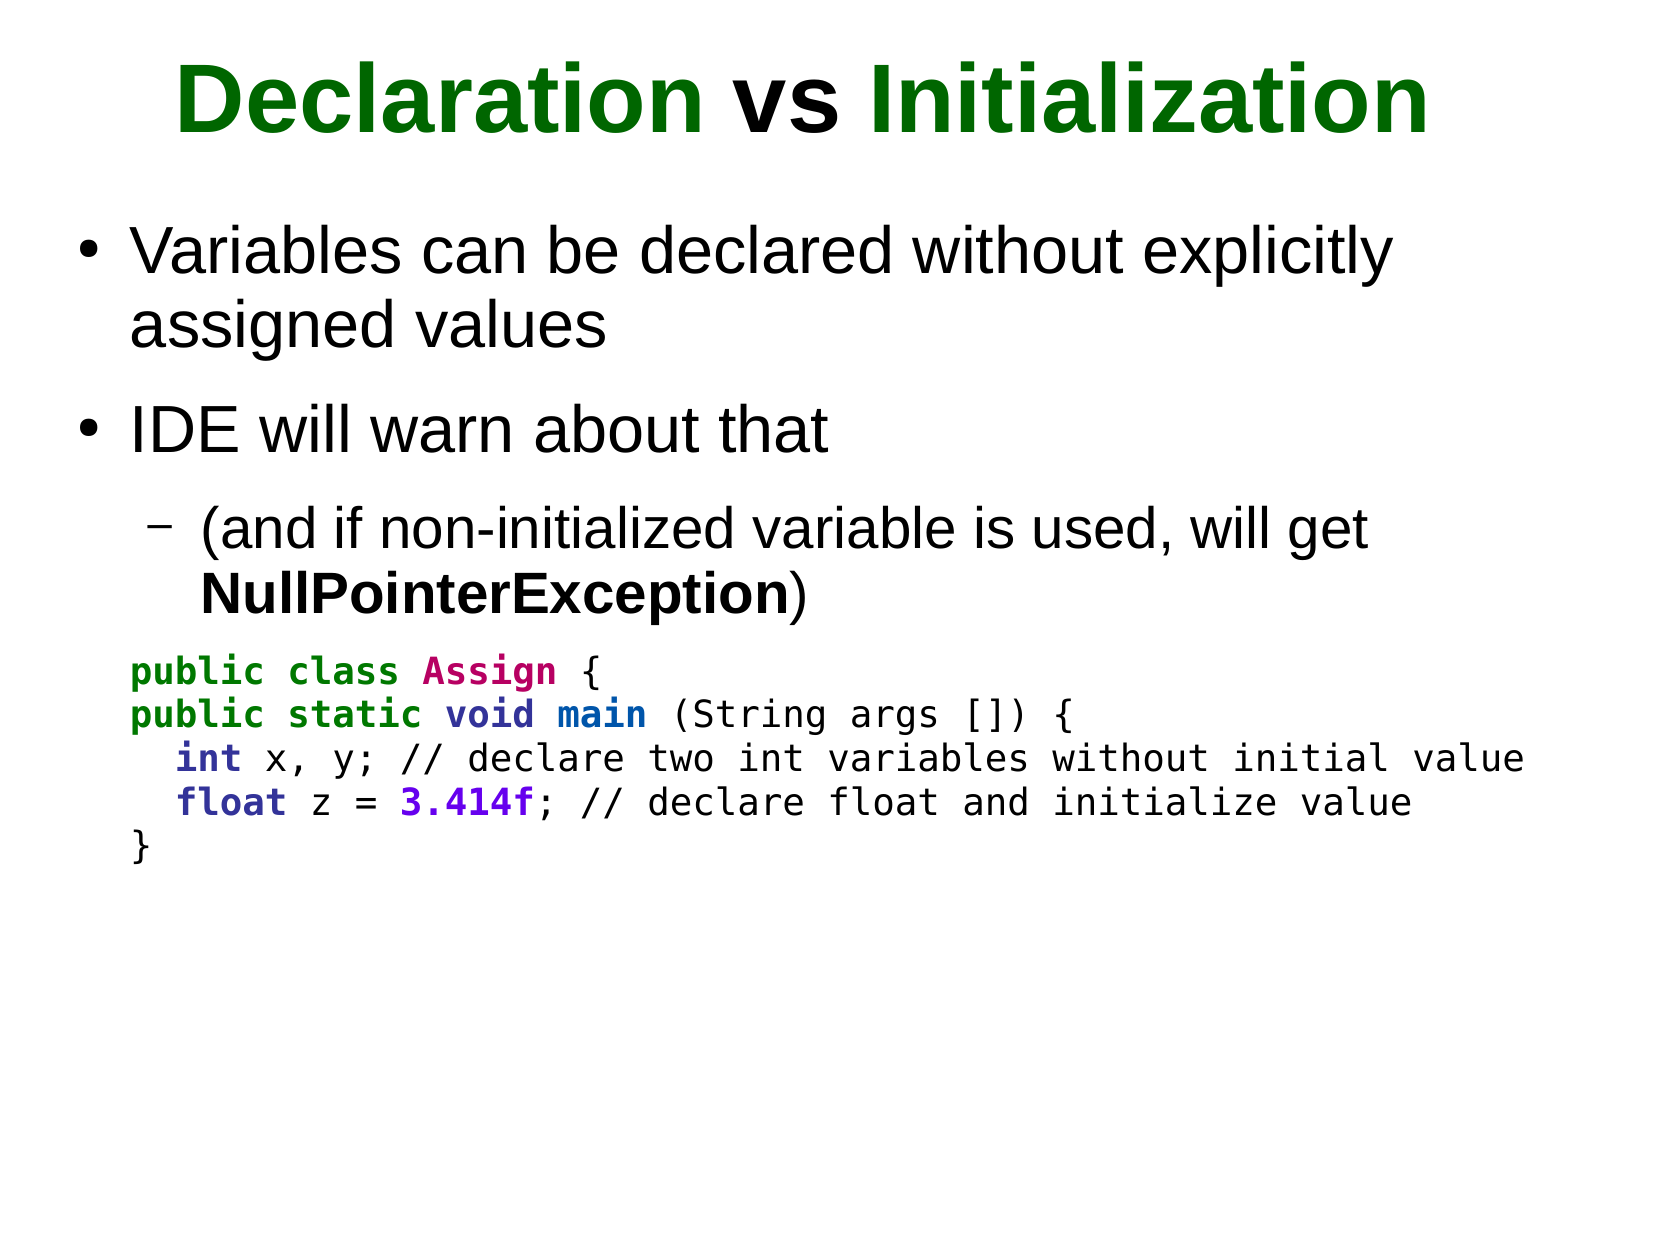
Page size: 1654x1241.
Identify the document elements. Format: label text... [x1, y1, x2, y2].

title Declaration vs Initialization [59, 43, 1548, 154]
list Variables can be declared without explicitly assigned values IDE will warn about that (and if non-initialized variable is used, will get NullPointerException) public class Assign { public static void main (String args []) { int x, y; // declare two int variables without initial value float z = 3.414f; // declare float and initialize value } [59, 212, 1619, 1182]
